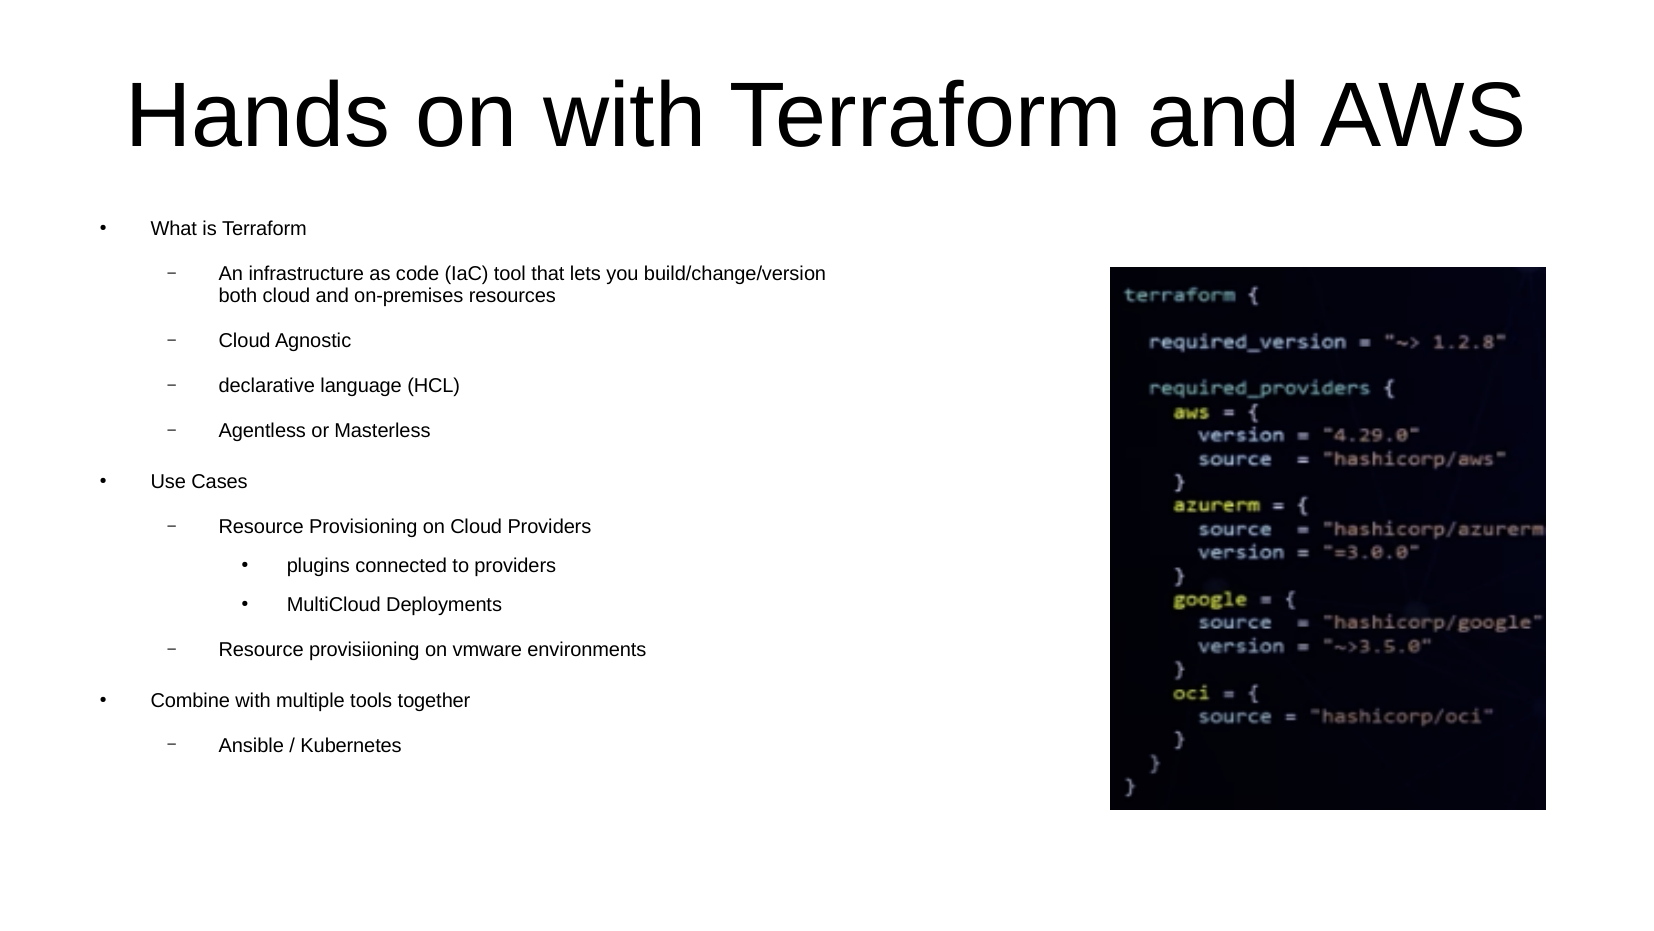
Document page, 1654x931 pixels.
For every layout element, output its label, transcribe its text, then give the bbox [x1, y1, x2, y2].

title Hands on with Terraform and AWS [82, 12, 1571, 217]
picture [1110, 267, 1546, 811]
list What is Terraform An infrastructure as code (IaC) tool that lets you build/change/version both cloud and on-premises resources Cloud Agnostic declarative language (HCL) Agentless or Masterless Use Cases Resource Provisioning on Cloud Providers plugins connected to providers MultiCloud Deployments Resource provisiioning on vmware environments Combine with multiple tools together Ansible / Kubernetes [82, 217, 1571, 758]
